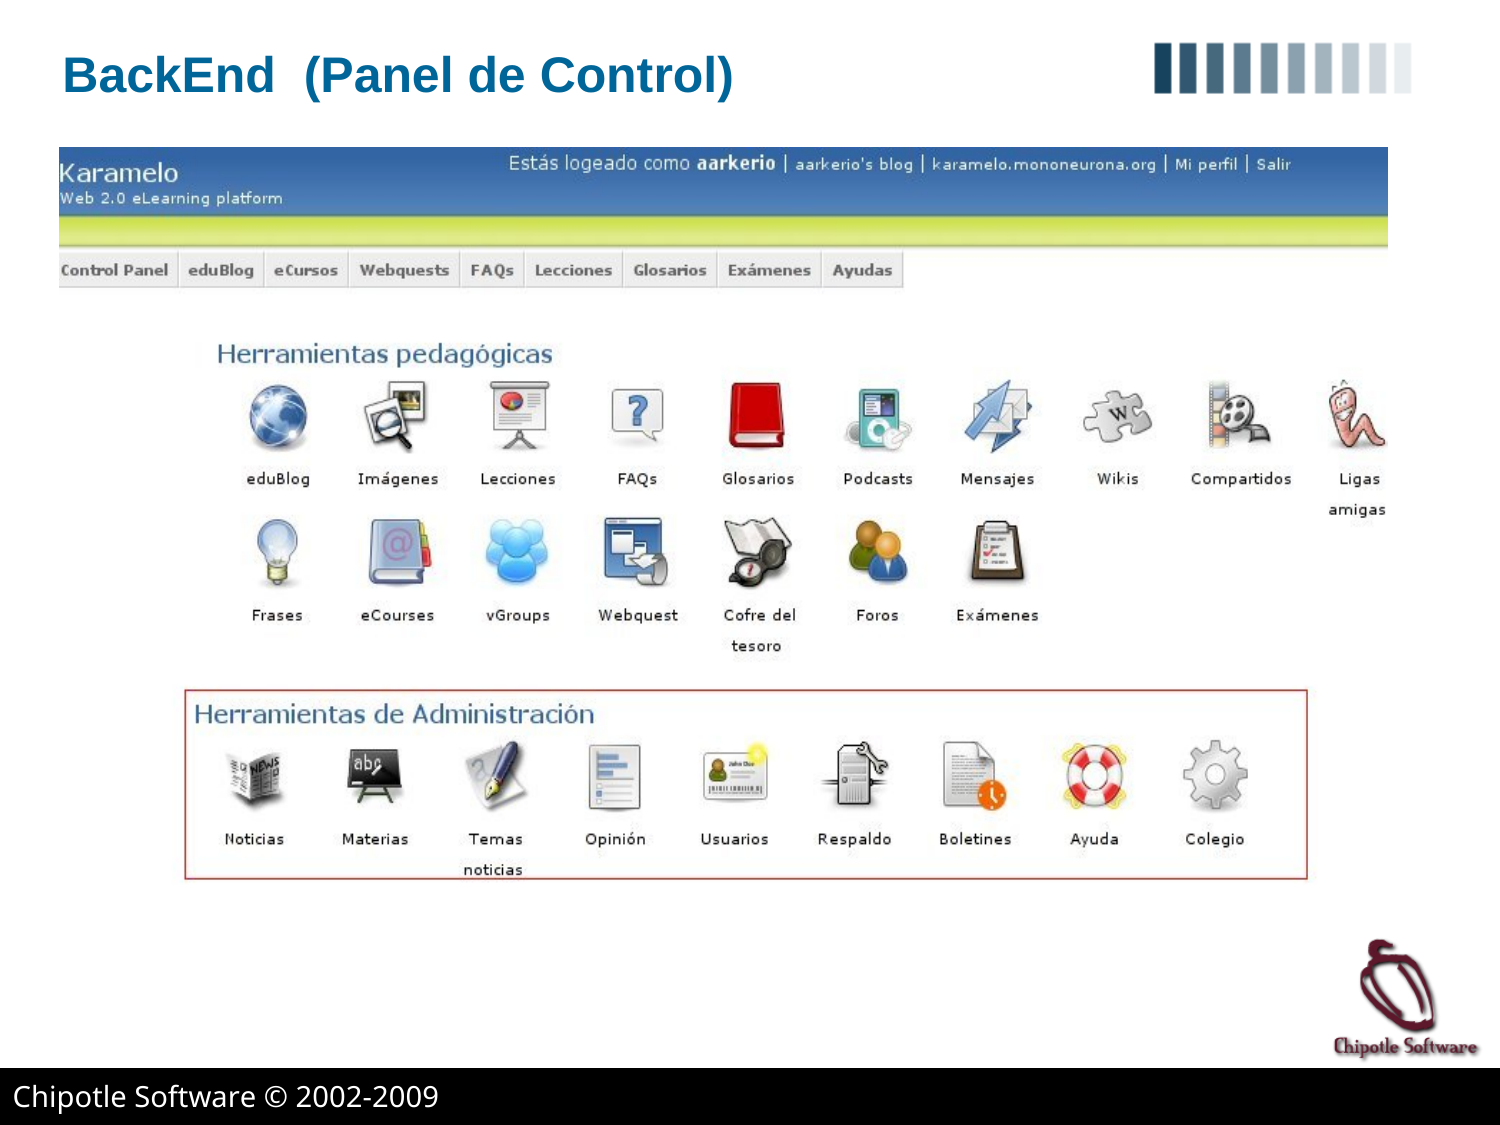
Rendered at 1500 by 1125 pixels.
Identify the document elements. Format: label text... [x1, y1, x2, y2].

picture [1316, 927, 1493, 1075]
picture [59, 147, 1388, 886]
title BackEnd (Panel de Control) [62, 44, 1276, 106]
picture [1126, 29, 1447, 117]
